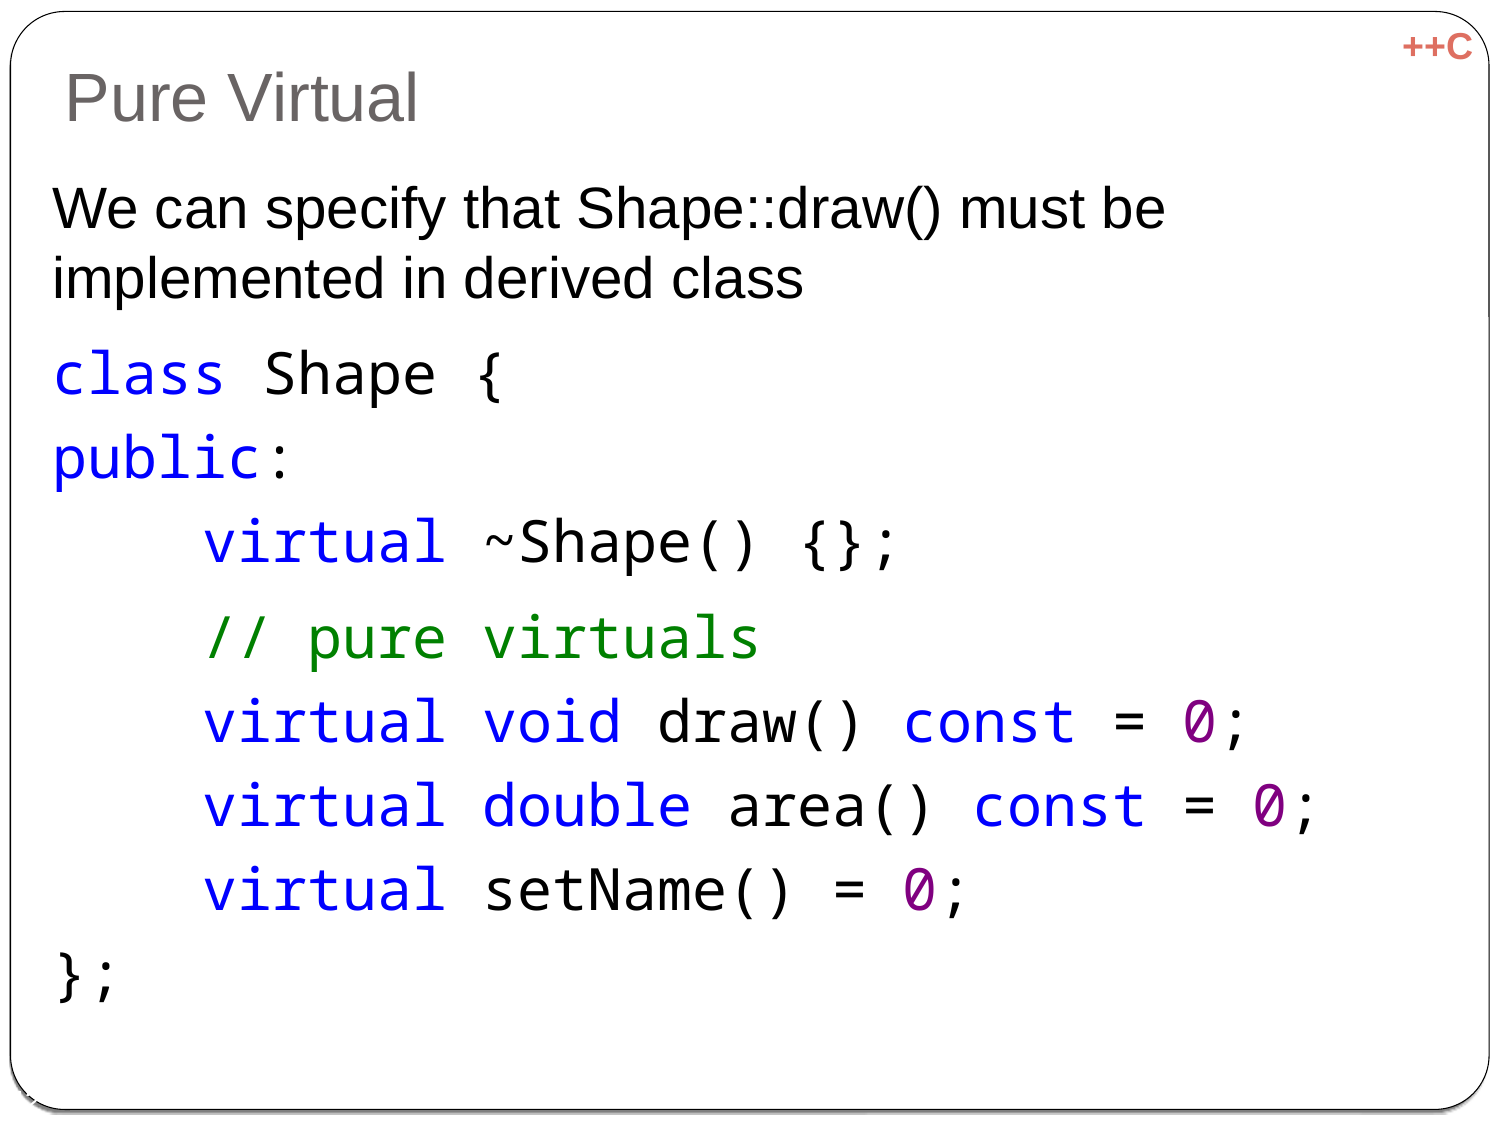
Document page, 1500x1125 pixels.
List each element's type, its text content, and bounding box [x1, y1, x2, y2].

slide_number <number> [0, 1074, 50, 1125]
title Pure Virtual [50, 45, 1450, 150]
list We can specify that Shape::draw() must be implemented in derived class class Shape { public: virtual ~Shape() {}; // pure virtuals virtual void draw() const = 0; virtual double area() const = 0; virtual setName() = 0; }; [37, 162, 1463, 1088]
